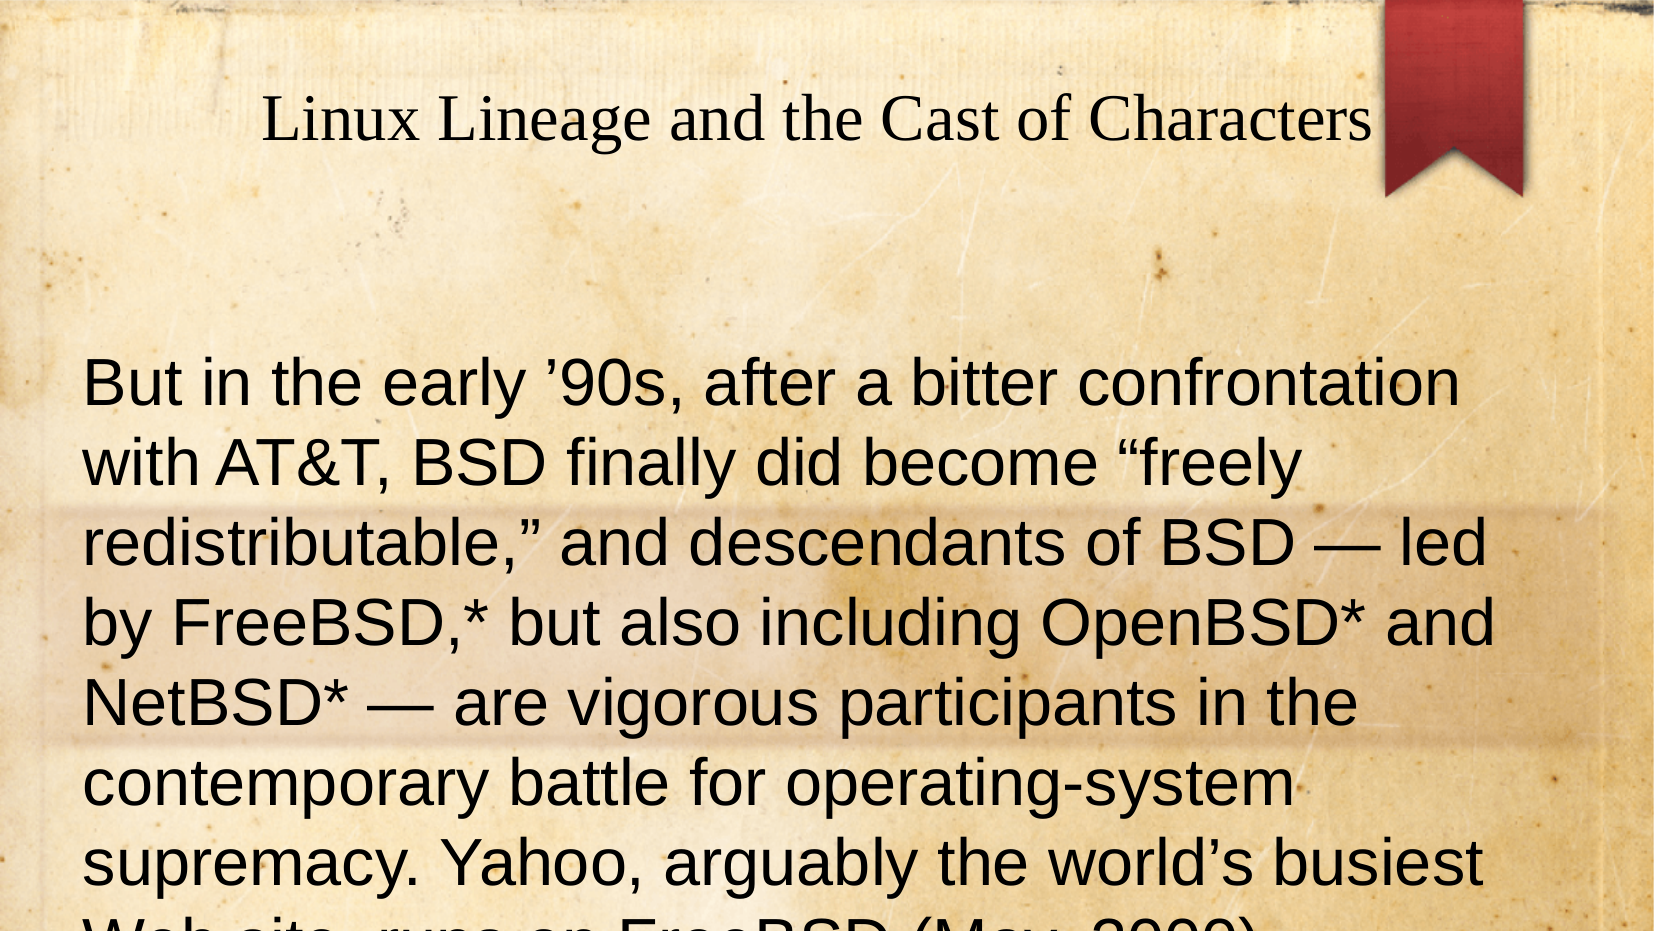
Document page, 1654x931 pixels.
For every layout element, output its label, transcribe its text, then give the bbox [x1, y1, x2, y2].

picture [0, 0, 1654, 931]
text_box Linux Lineage and the Cast of Characters [82, 47, 1571, 180]
text_box But in the early ’90s, after a bitter confrontation with AT&T, BSD finally did become “freely redistributable,” and descendants of BSD — led by FreeBSD,* but also including OpenBSD* and NetBSD* — are vigorous participants in the contemporary battle for operating-system supremacy. Yahoo, arguably the world’s busiest Web site, runs on FreeBSD (May, 2000). [82, 299, 1571, 931]
